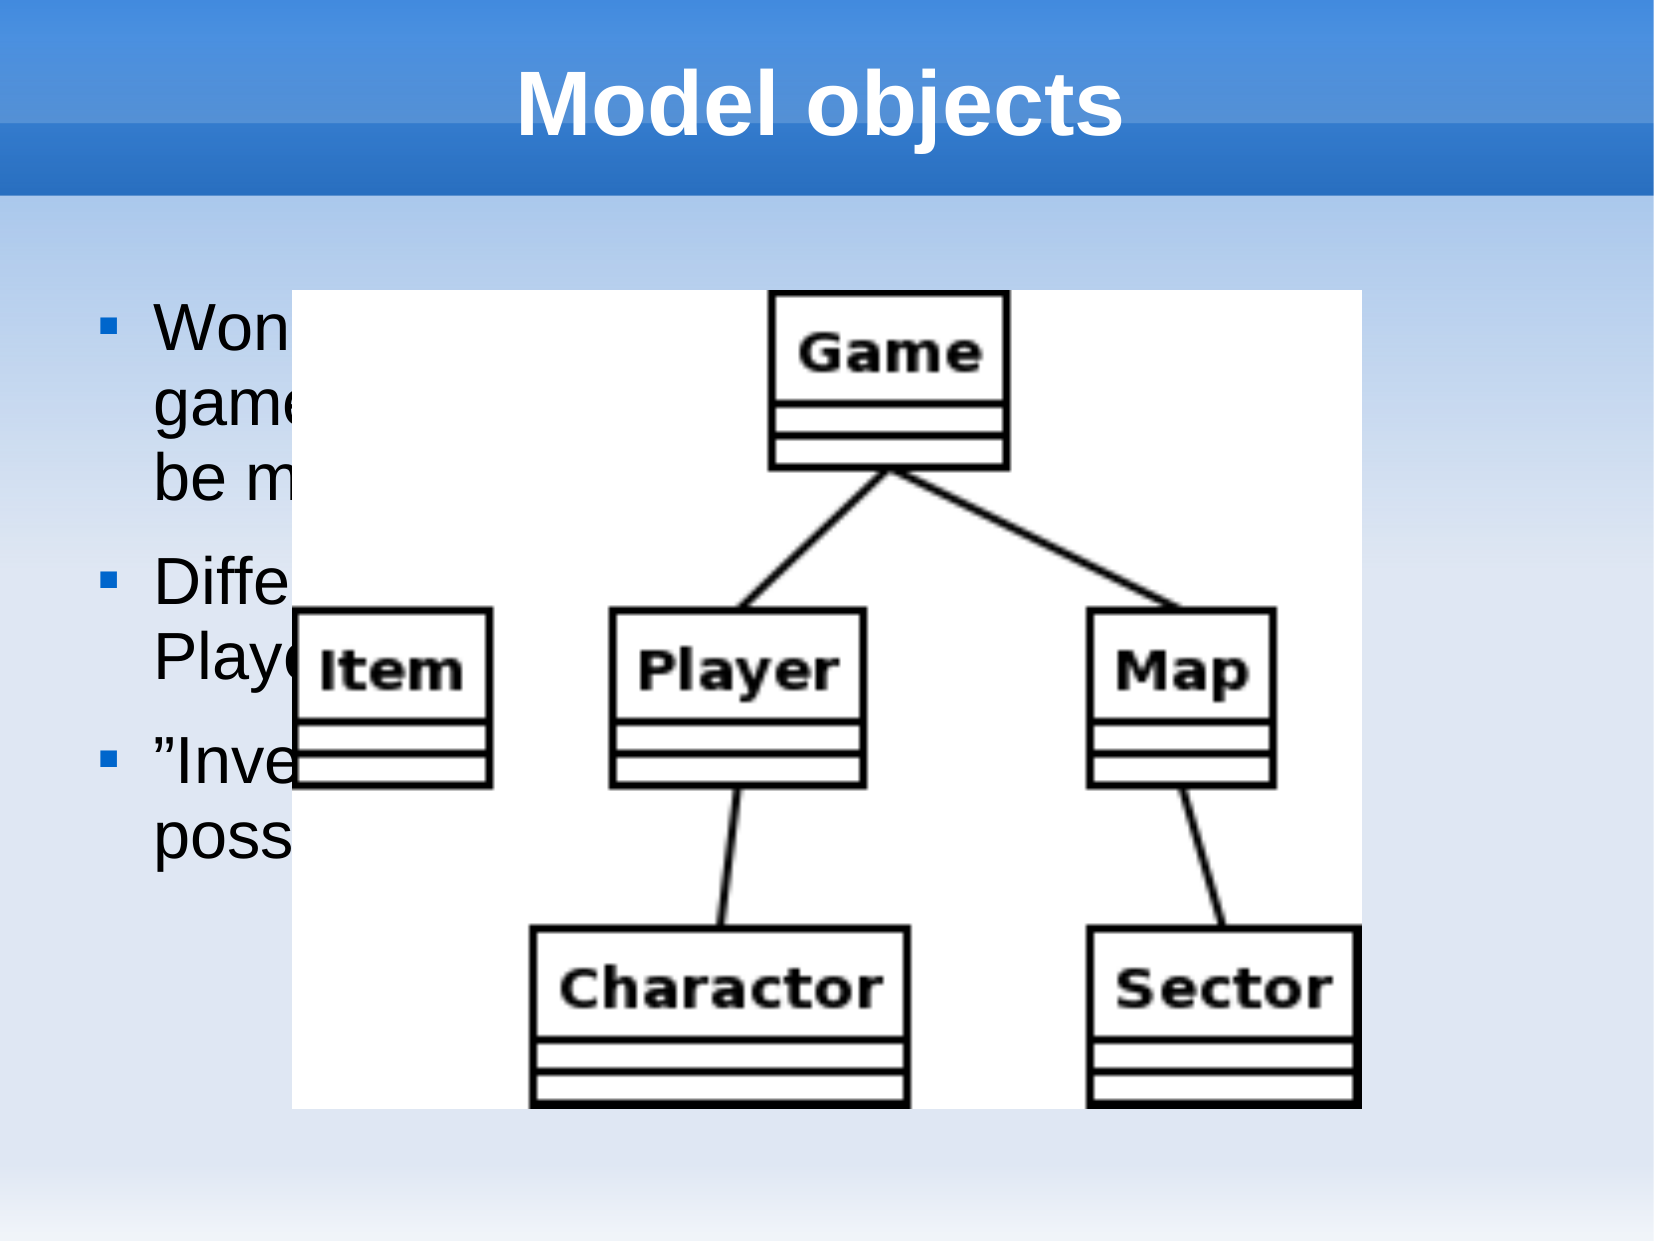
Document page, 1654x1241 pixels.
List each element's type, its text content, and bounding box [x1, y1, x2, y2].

picture [0, 0, 1654, 1241]
list Won't fit for every game, but many can be modeled this way Difference between Player and Charactor ”Inventory” is an possible addition [82, 290, 292, 1109]
title Model objects [76, 0, 1565, 208]
